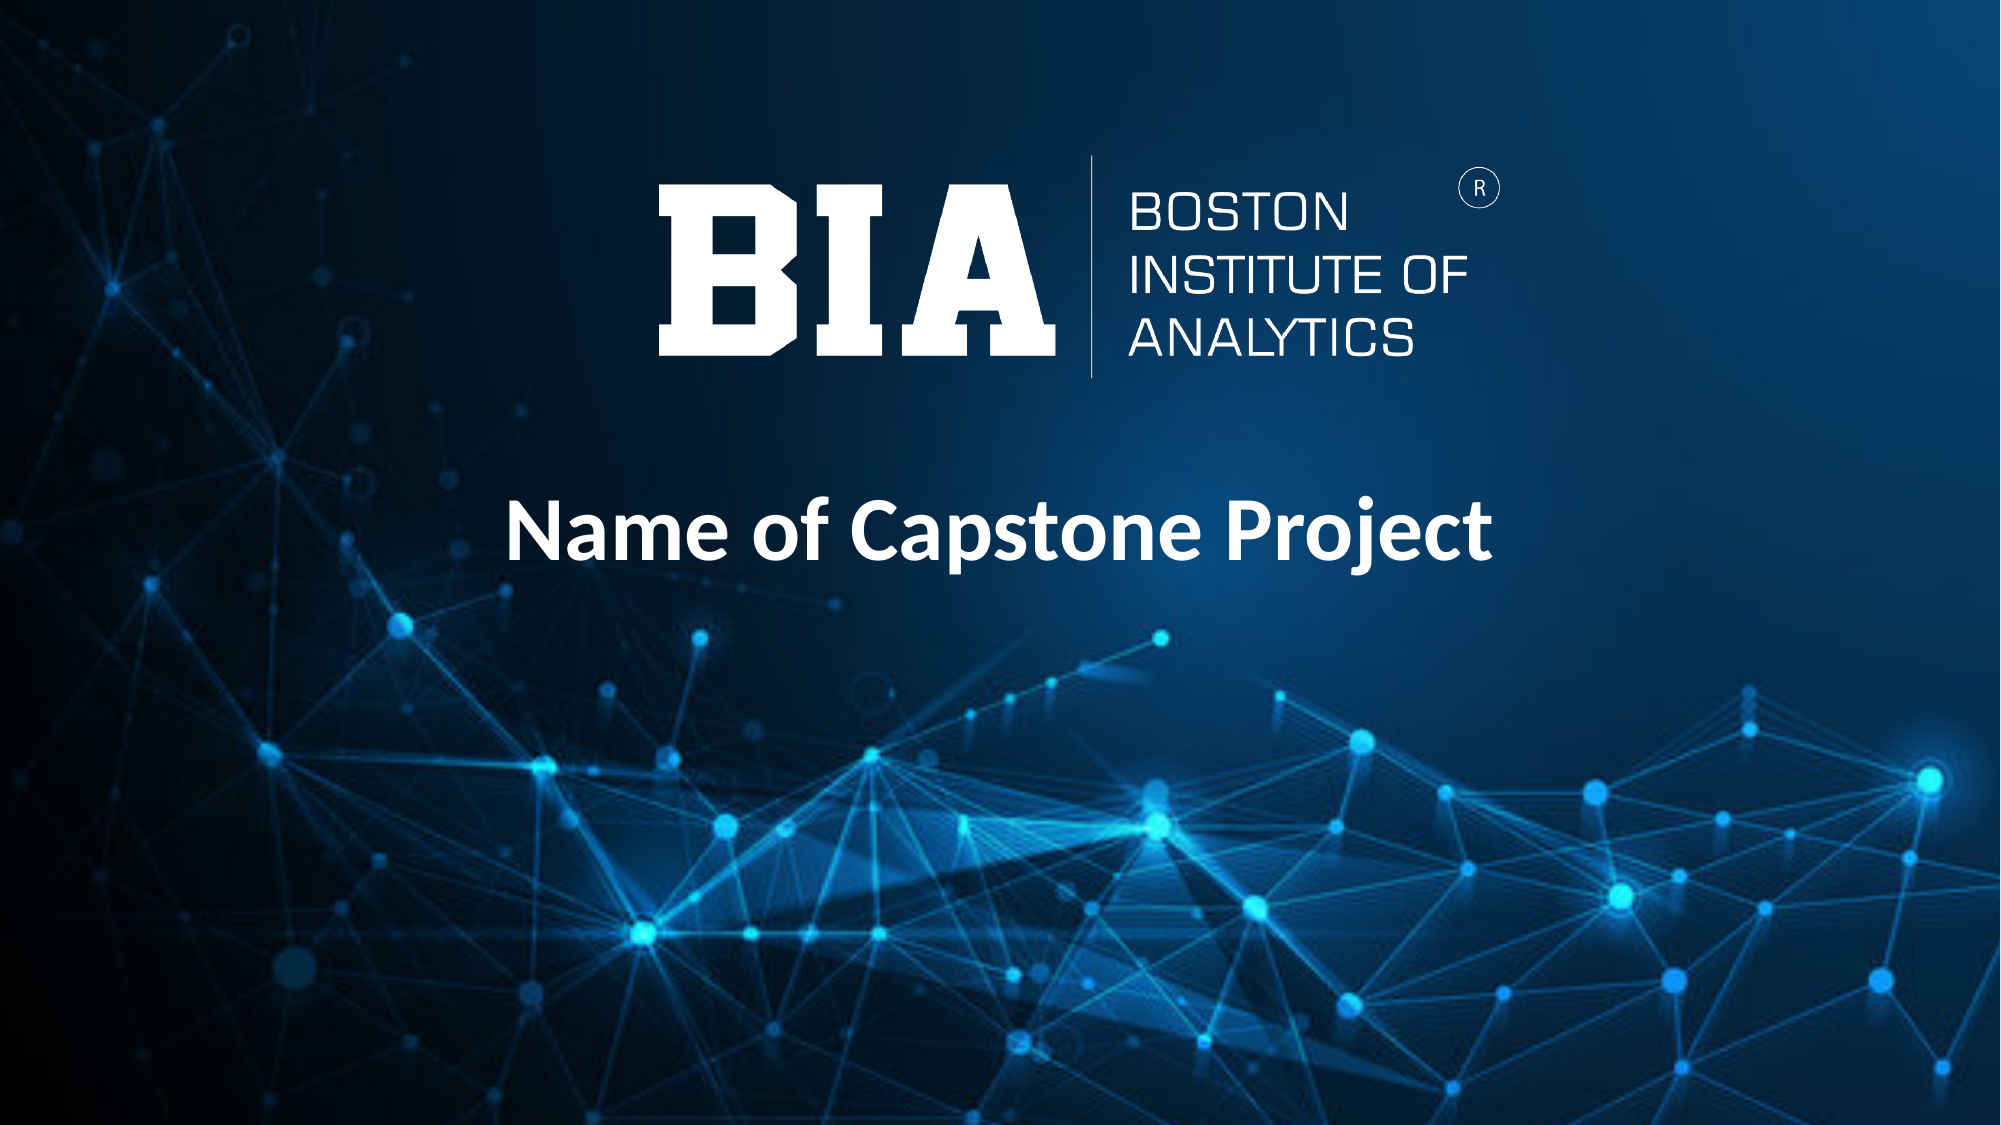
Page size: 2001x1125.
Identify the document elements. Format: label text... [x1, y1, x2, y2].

text_box Name of Capstone Project [0, 457, 2000, 591]
